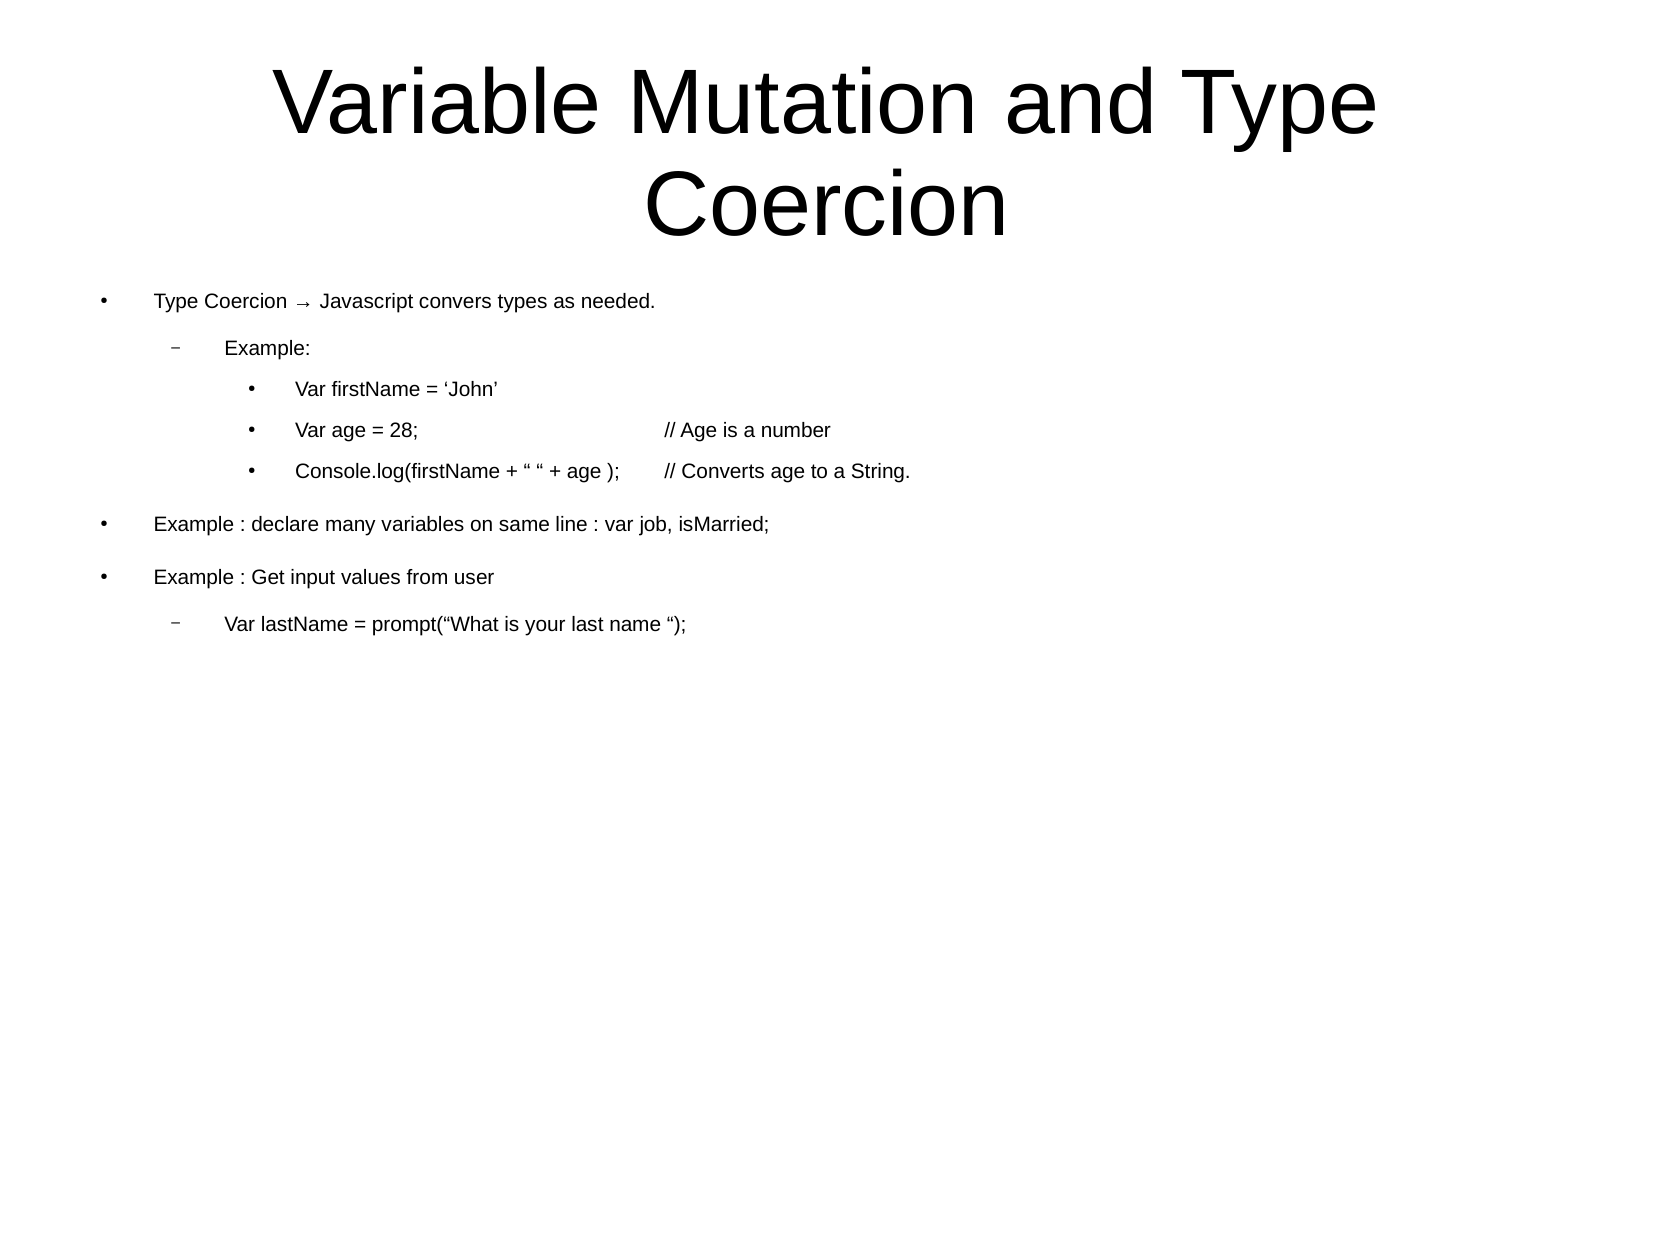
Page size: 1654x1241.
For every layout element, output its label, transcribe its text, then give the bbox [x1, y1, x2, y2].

list Type Coercion → Javascript convers types as needed. Example: Var firstName = ‘John’ Var age = 28; // Age is a number Console.log(firstName + “ “ + age ); // Converts age to a String. Example : declare many variables on same line : var job, isMarried; Example : Get input values from user Var lastName = prompt(“What is your last name “); [82, 290, 1571, 1217]
title Variable Mutation and Type Coercion [82, 49, 1571, 257]
